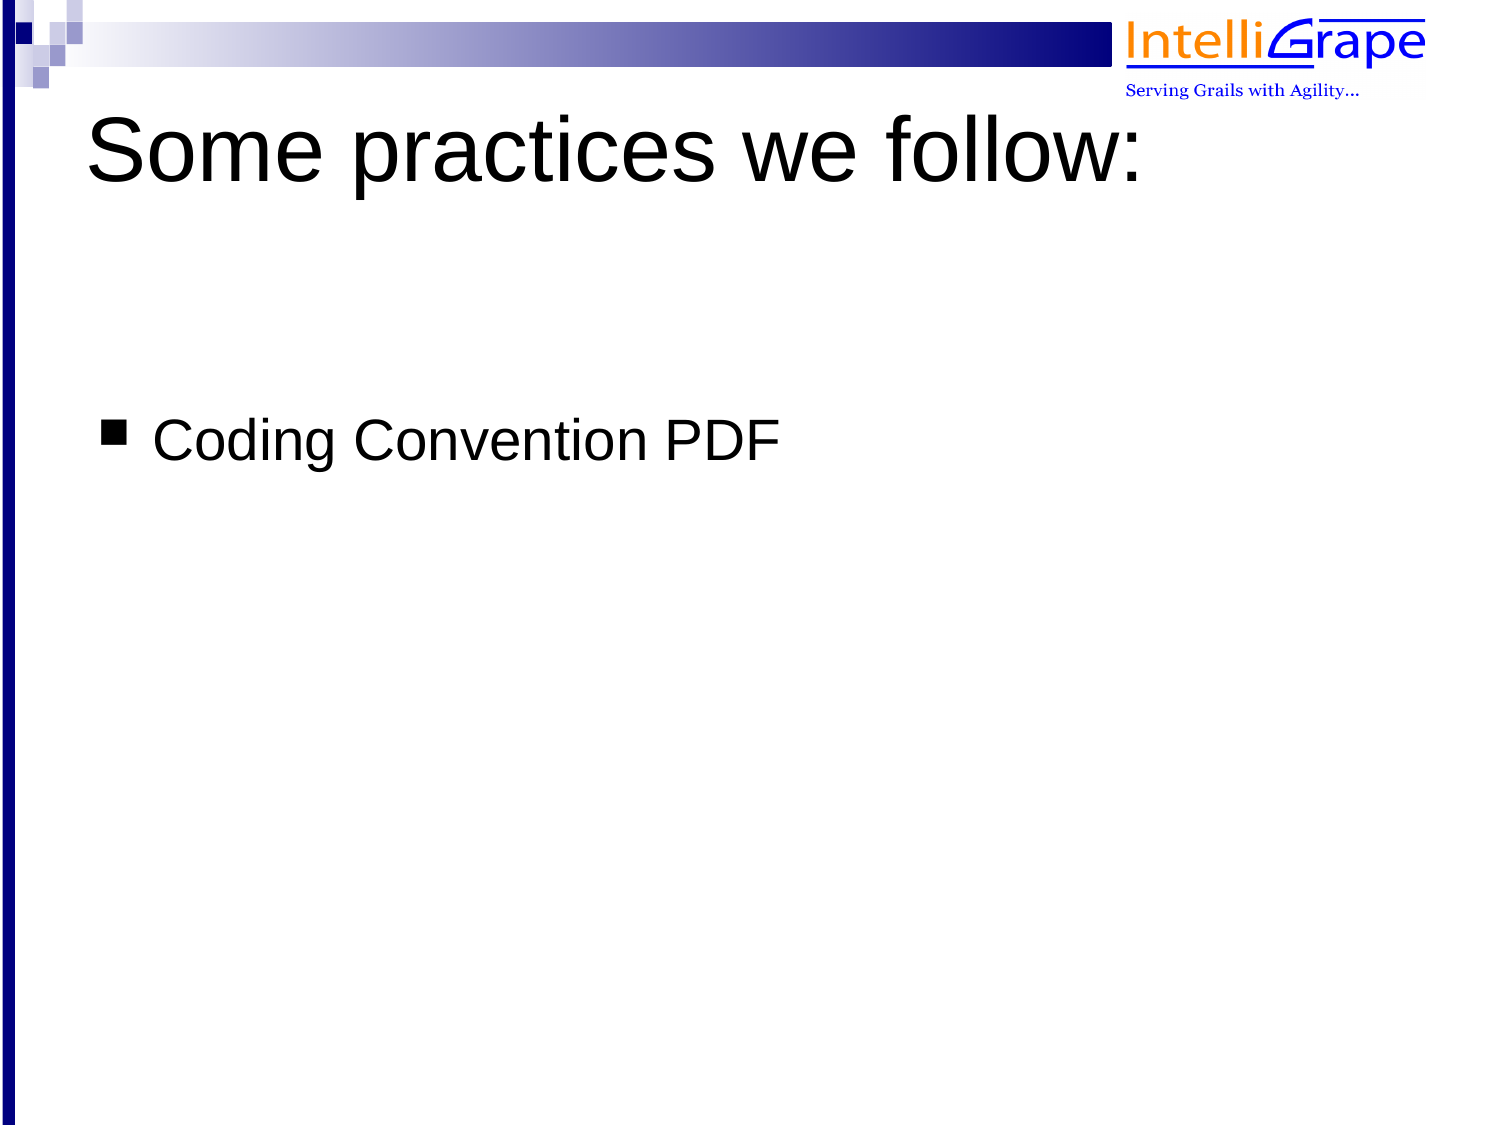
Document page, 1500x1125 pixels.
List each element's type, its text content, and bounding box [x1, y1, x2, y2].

text_box Coding Convention PDF [82, 395, 1433, 1125]
text_box Some practices we follow: [70, 34, 1421, 260]
picture [1125, 12, 1425, 100]
